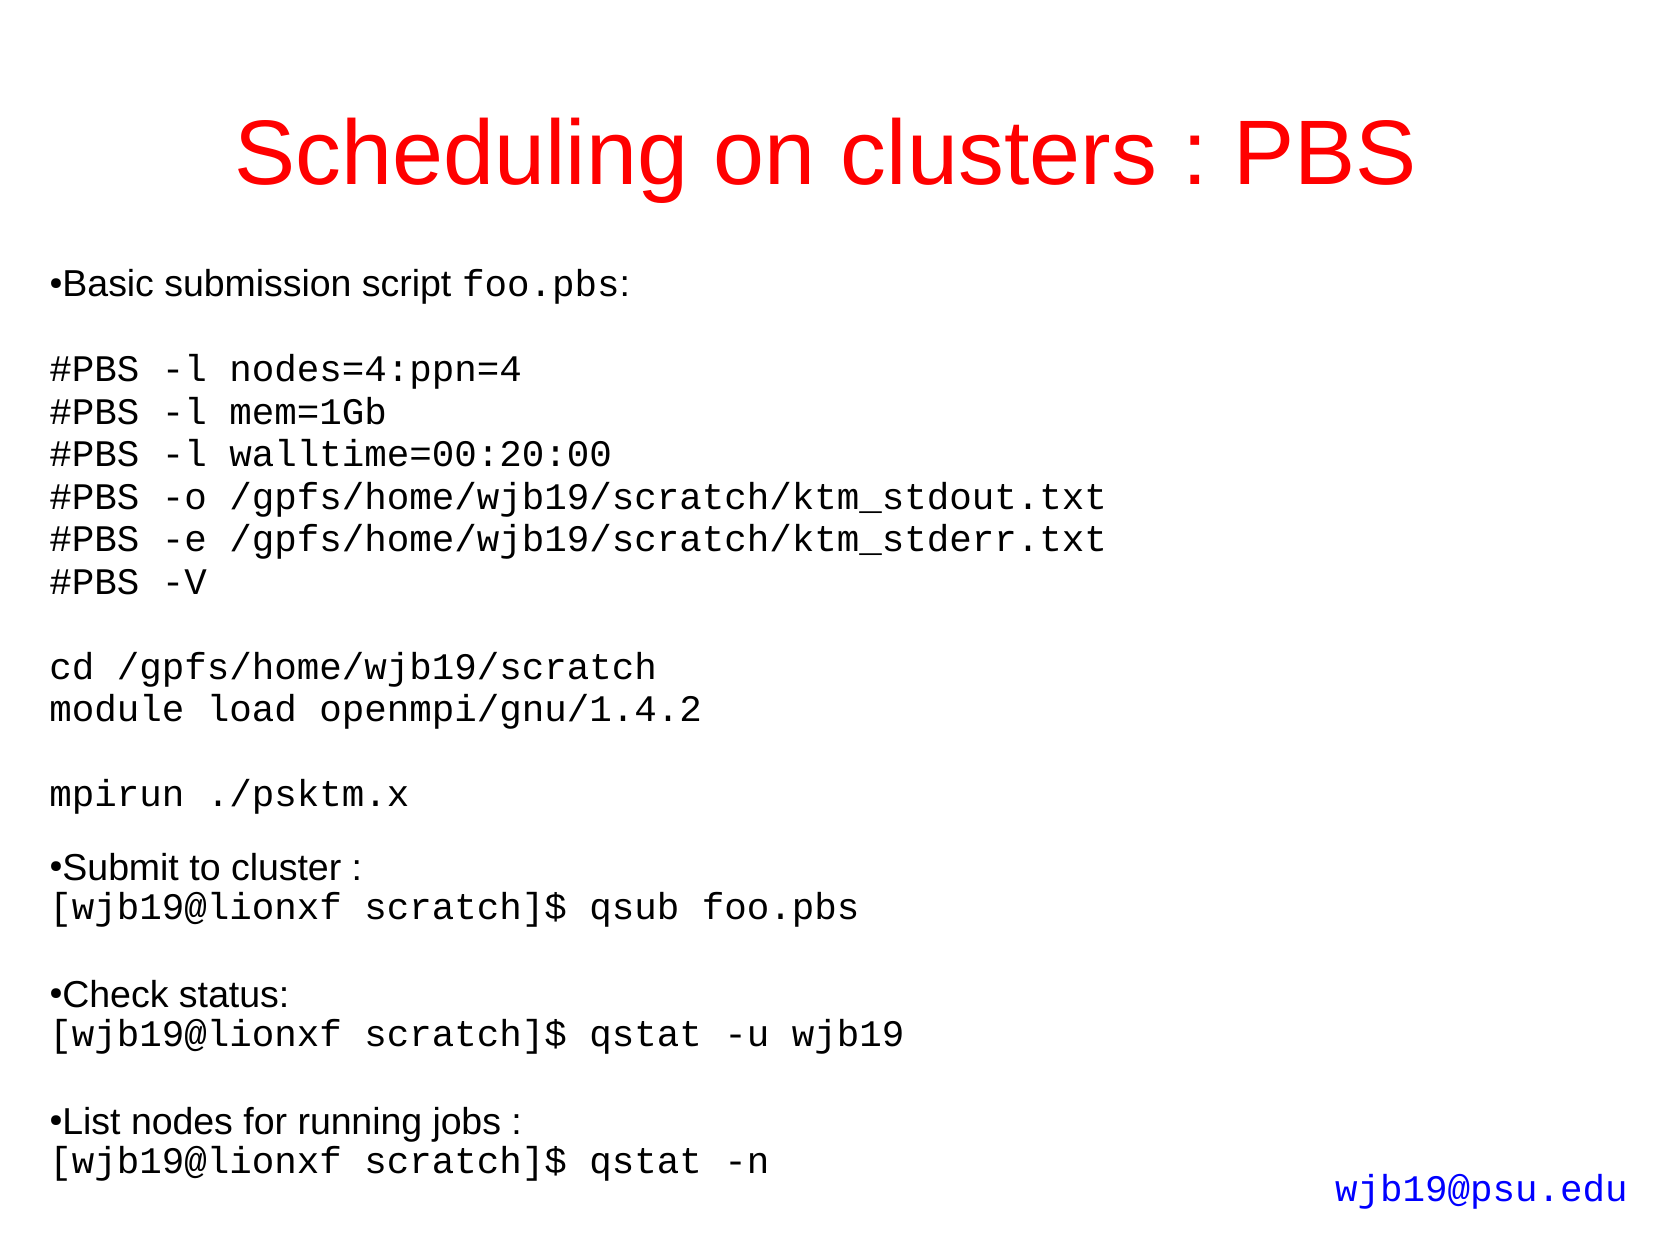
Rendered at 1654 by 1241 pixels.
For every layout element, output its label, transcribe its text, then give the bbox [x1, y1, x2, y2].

subtitle Basic submission script foo.pbs: #PBS -l nodes=4:ppn=4 #PBS -l mem=1Gb #PBS -l walltime=00:20:00 #PBS -o /gpfs/home/wjb19/scratch/ktm_stdout.txt #PBS -e /gpfs/home/wjb19/scratch/ktm_stderr.txt #PBS -V cd /gpfs/home/wjb19/scratch module load openmpi/gnu/1.4.2 mpirun ./psktm.x Submit to cluster : [wjb19@lionxf scratch]$ qsub foo.pbs Check status: [wjb19@lionxf scratch]$ qstat -u wjb19 List nodes for running jobs : [wjb19@lionxf scratch]$ qstat -n [49, 262, 1538, 1241]
text_box wjb19@psu.edu [1320, 1162, 1643, 1220]
title Scheduling on clusters : PBS [82, 49, 1571, 257]
